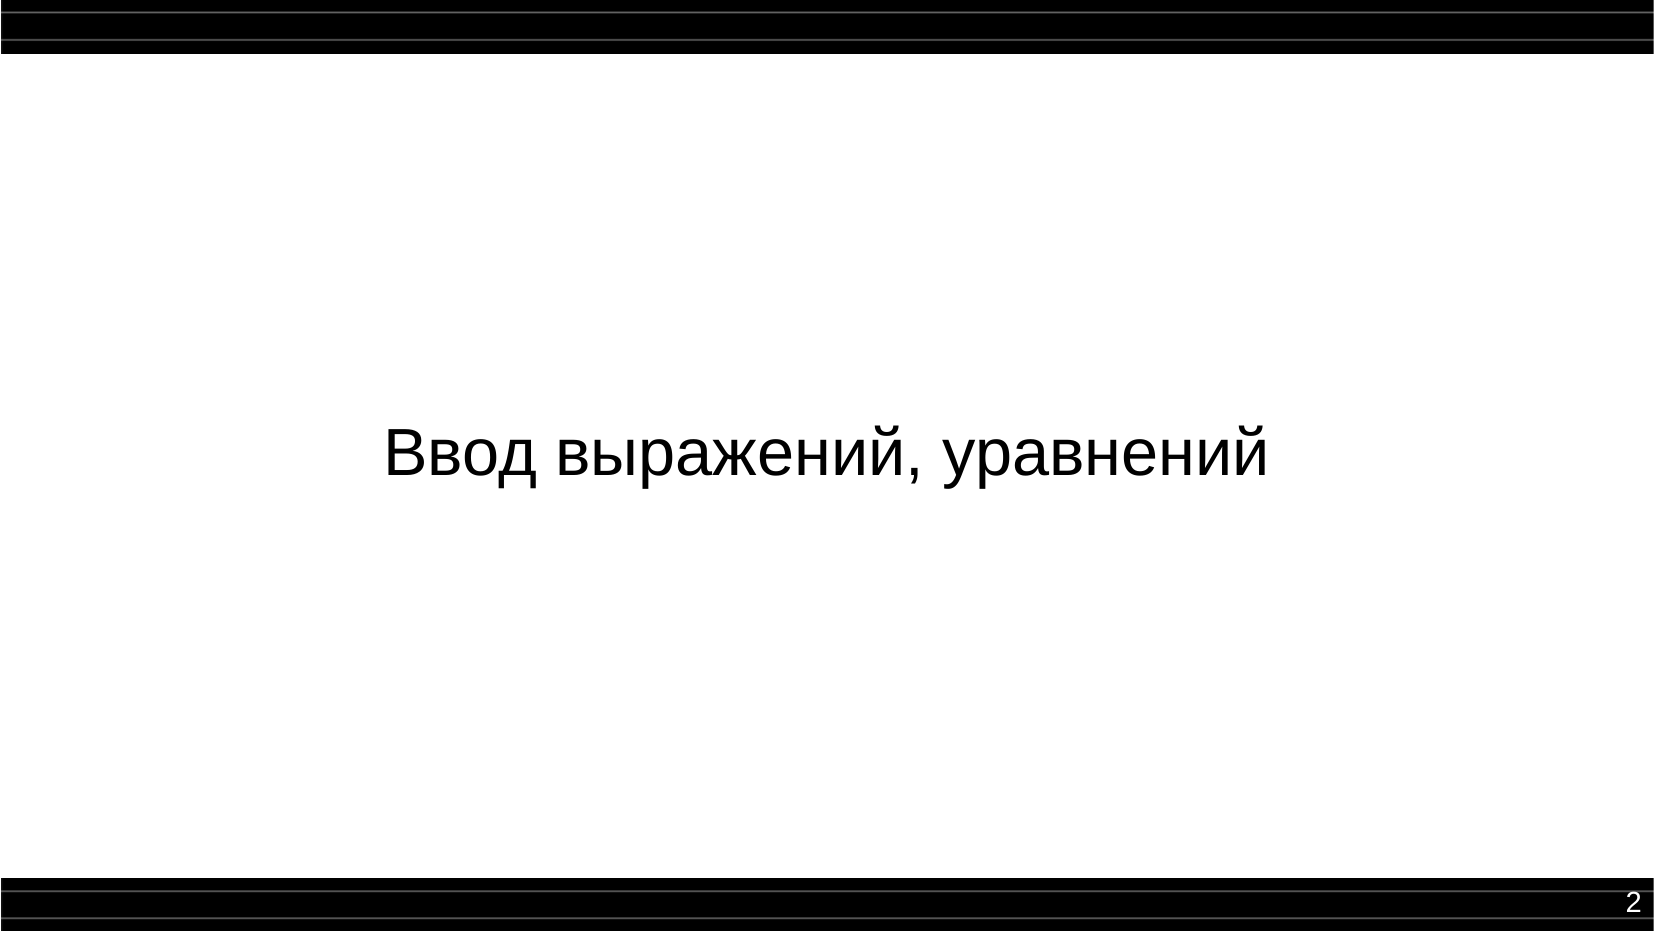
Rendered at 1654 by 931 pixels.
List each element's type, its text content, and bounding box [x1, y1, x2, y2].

picture [1, 878, 1654, 931]
picture [1, 0, 1654, 54]
subtitle Ввод выражений, уравнений [82, 92, 1571, 813]
